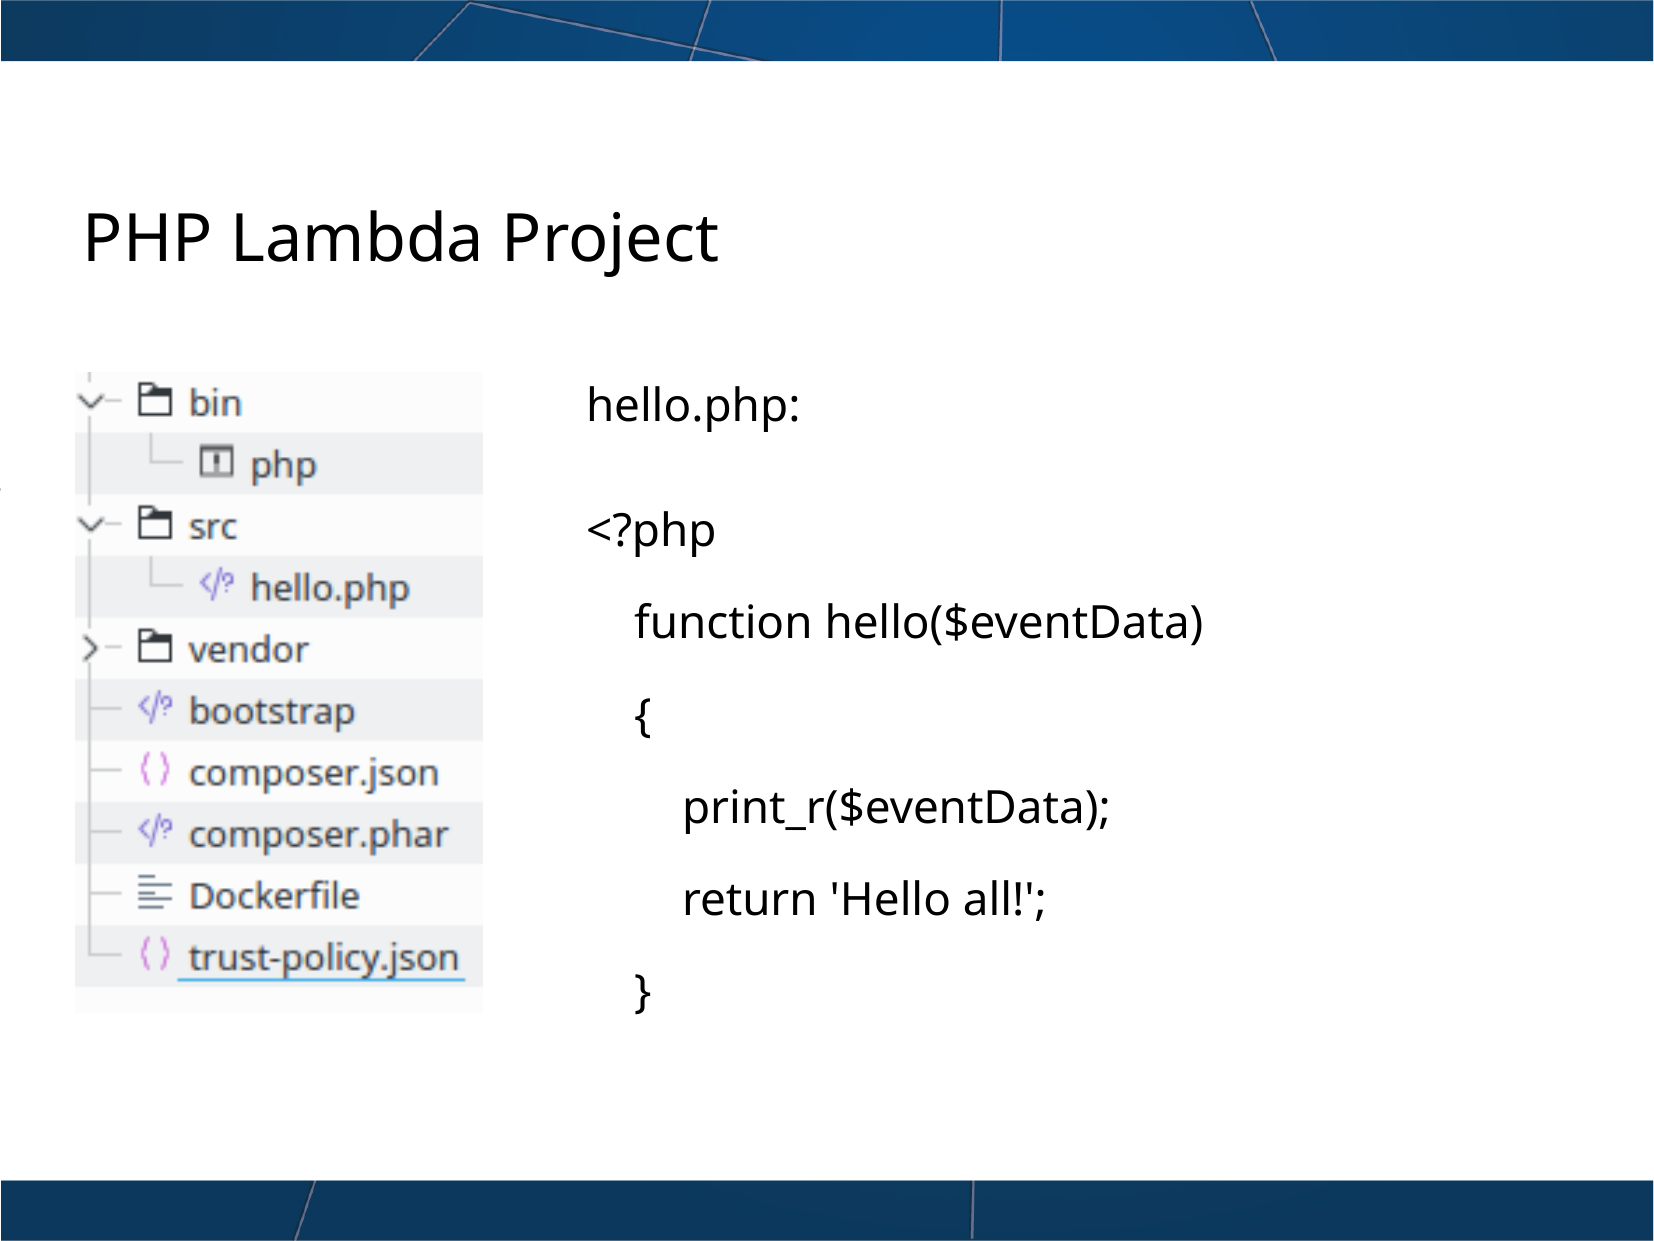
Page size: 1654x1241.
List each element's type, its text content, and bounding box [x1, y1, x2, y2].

title PHP Lambda Project [82, 139, 1571, 332]
list hello.php: <?php function hello($eventData) { print_r($eventData); return 'Hello all!'; } [586, 372, 1449, 1030]
picture [0, 0, 1654, 1241]
